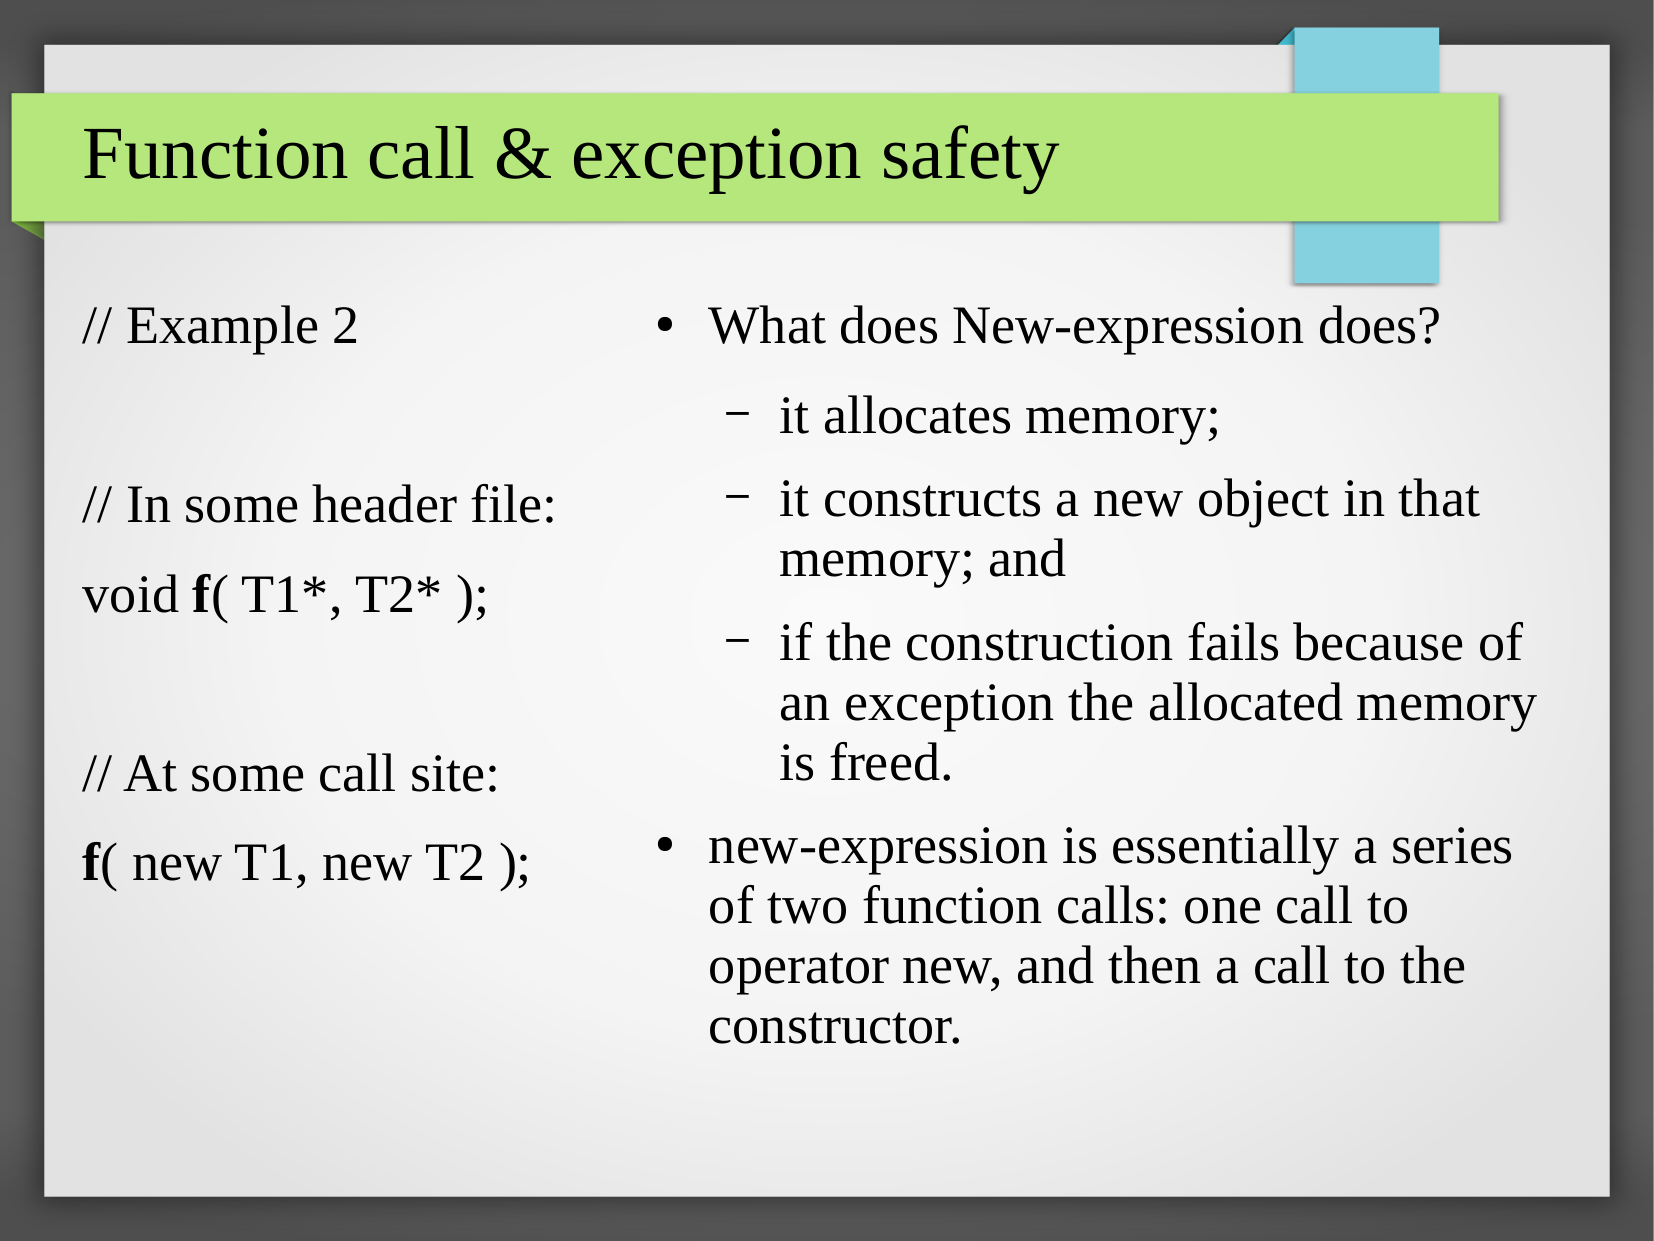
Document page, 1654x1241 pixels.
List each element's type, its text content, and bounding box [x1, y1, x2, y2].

picture [0, 0, 1654, 1241]
list // Example 2 // In some header file: void f( T1*, T2* ); // At some call site: f( new T1, new T2 ); [82, 295, 637, 1015]
title Function call & exception safety [82, 94, 1264, 213]
list What does New-expression does? it allocates memory; it constructs a new object in that memory; and if the construction fails because of an exception the allocated memory is freed. new-expression is essentially a series of two function calls: one call to operator new, and then a call to the constructor. [637, 295, 1572, 1015]
